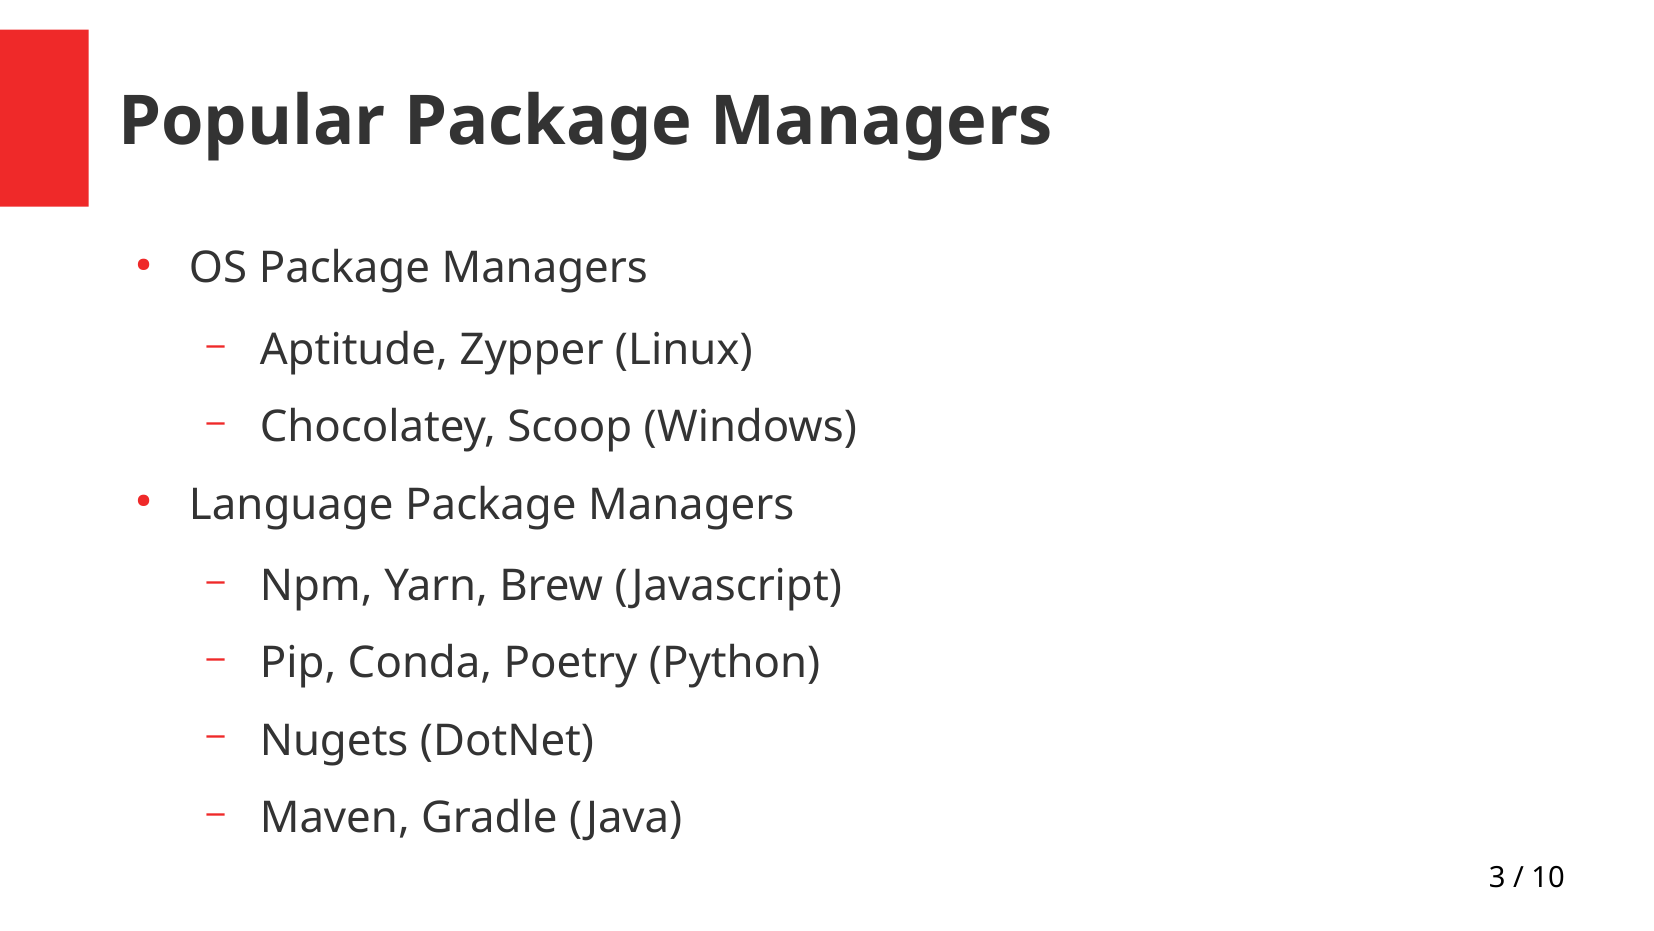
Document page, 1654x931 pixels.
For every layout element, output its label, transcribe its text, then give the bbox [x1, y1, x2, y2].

list OS Package Managers Aptitude, Zypper (Linux) Chocolatey, Scoop (Windows) Language Package Managers Npm, Yarn, Brew (Javascript) Pip, Conda, Poetry (Python) Nugets (DotNet) Maven, Gradle (Java) [118, 236, 1595, 798]
title Popular Package Managers [118, 29, 1595, 207]
